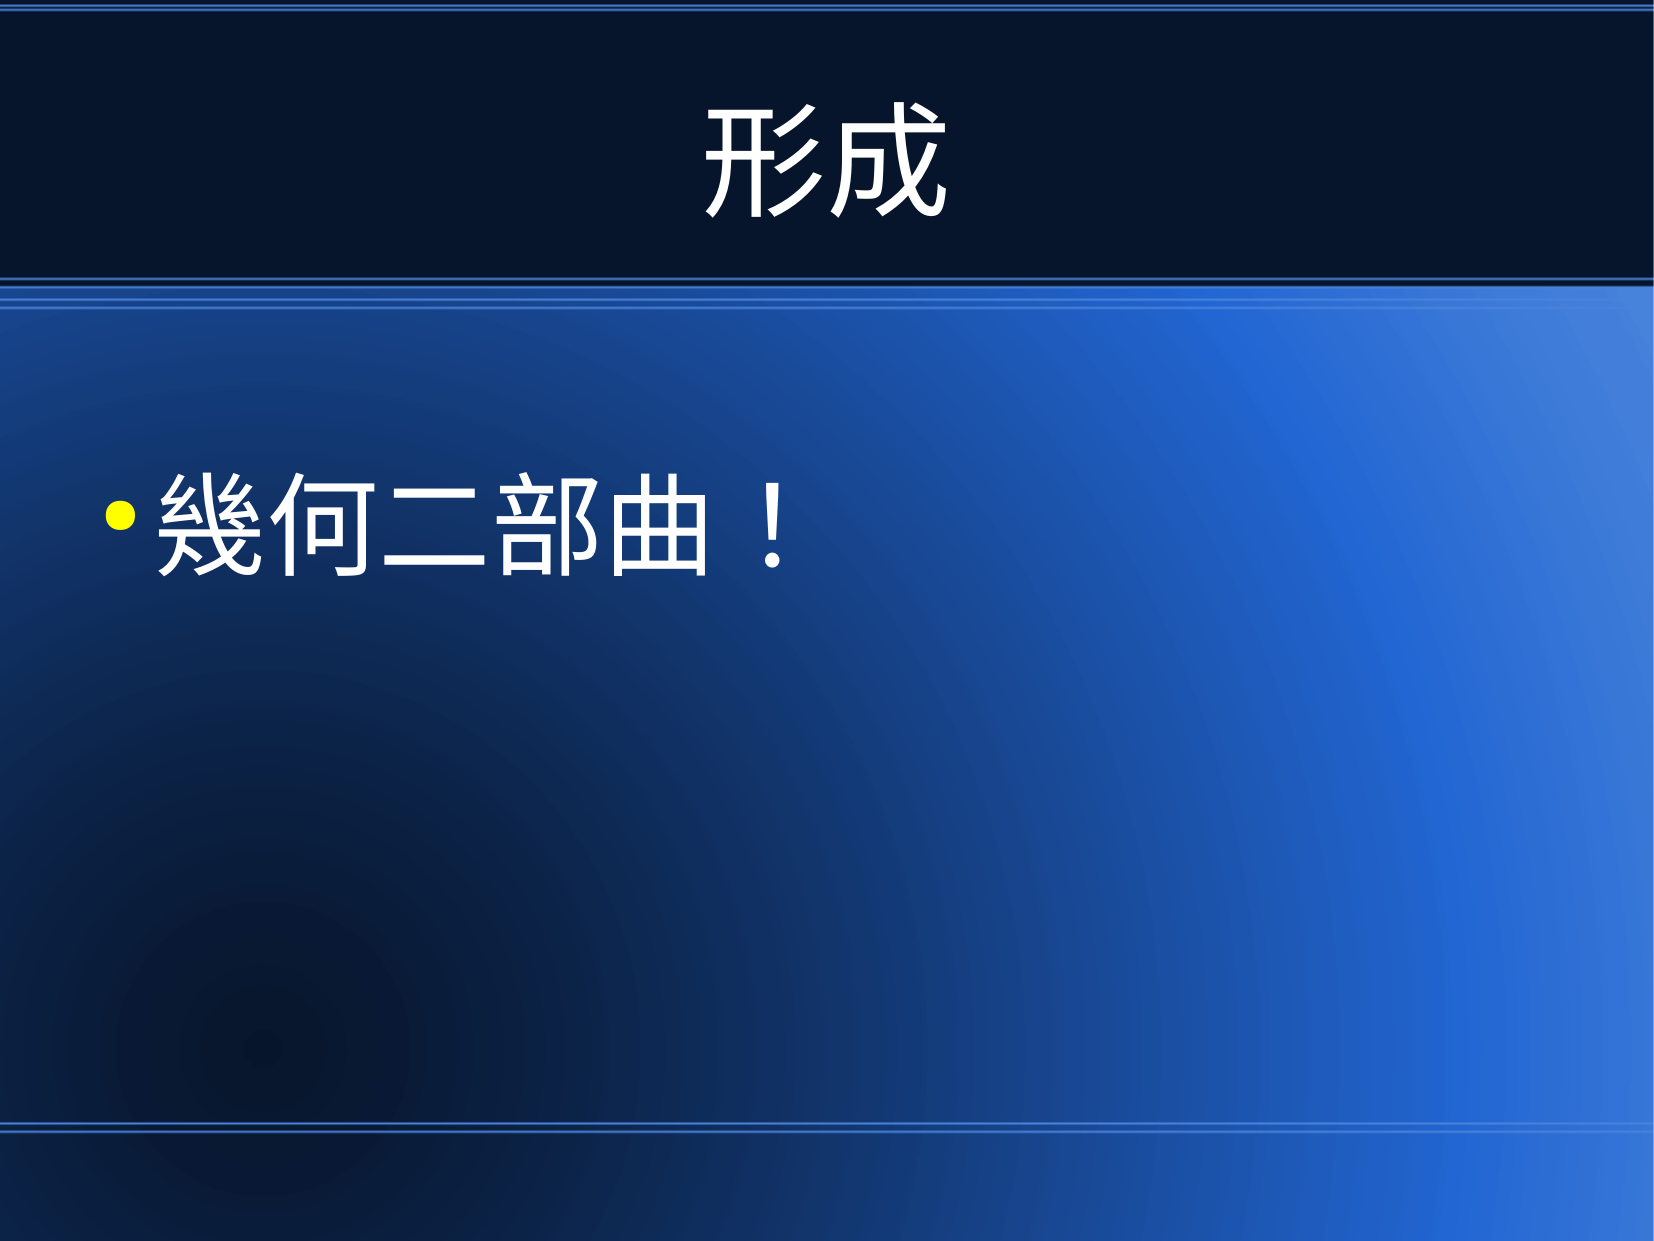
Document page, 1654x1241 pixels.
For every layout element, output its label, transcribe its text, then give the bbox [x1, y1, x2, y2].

picture [0, 0, 1654, 1241]
title 形成 [82, 49, 1571, 257]
list 幾何二部曲！ [82, 355, 1571, 1241]
